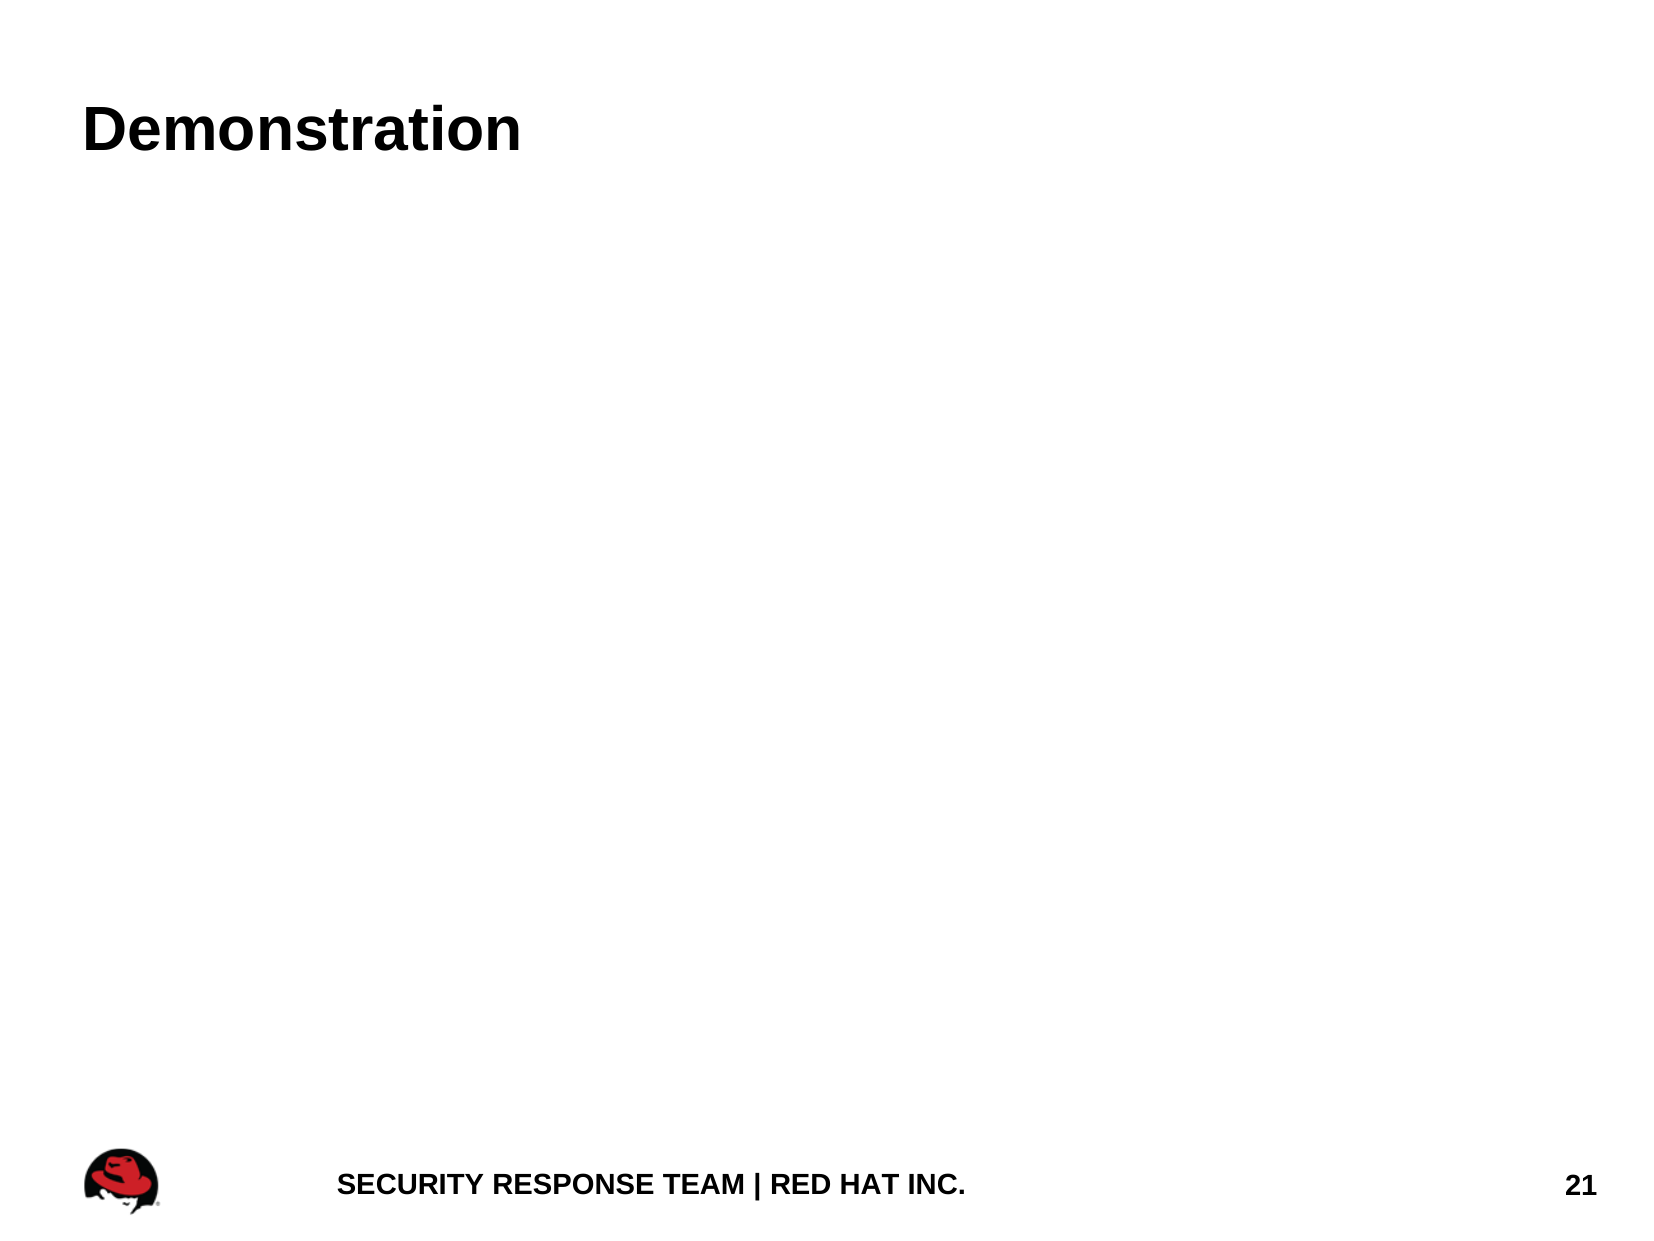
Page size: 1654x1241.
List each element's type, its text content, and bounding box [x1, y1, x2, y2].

picture [83, 1146, 166, 1224]
title Demonstration [82, 37, 1571, 225]
